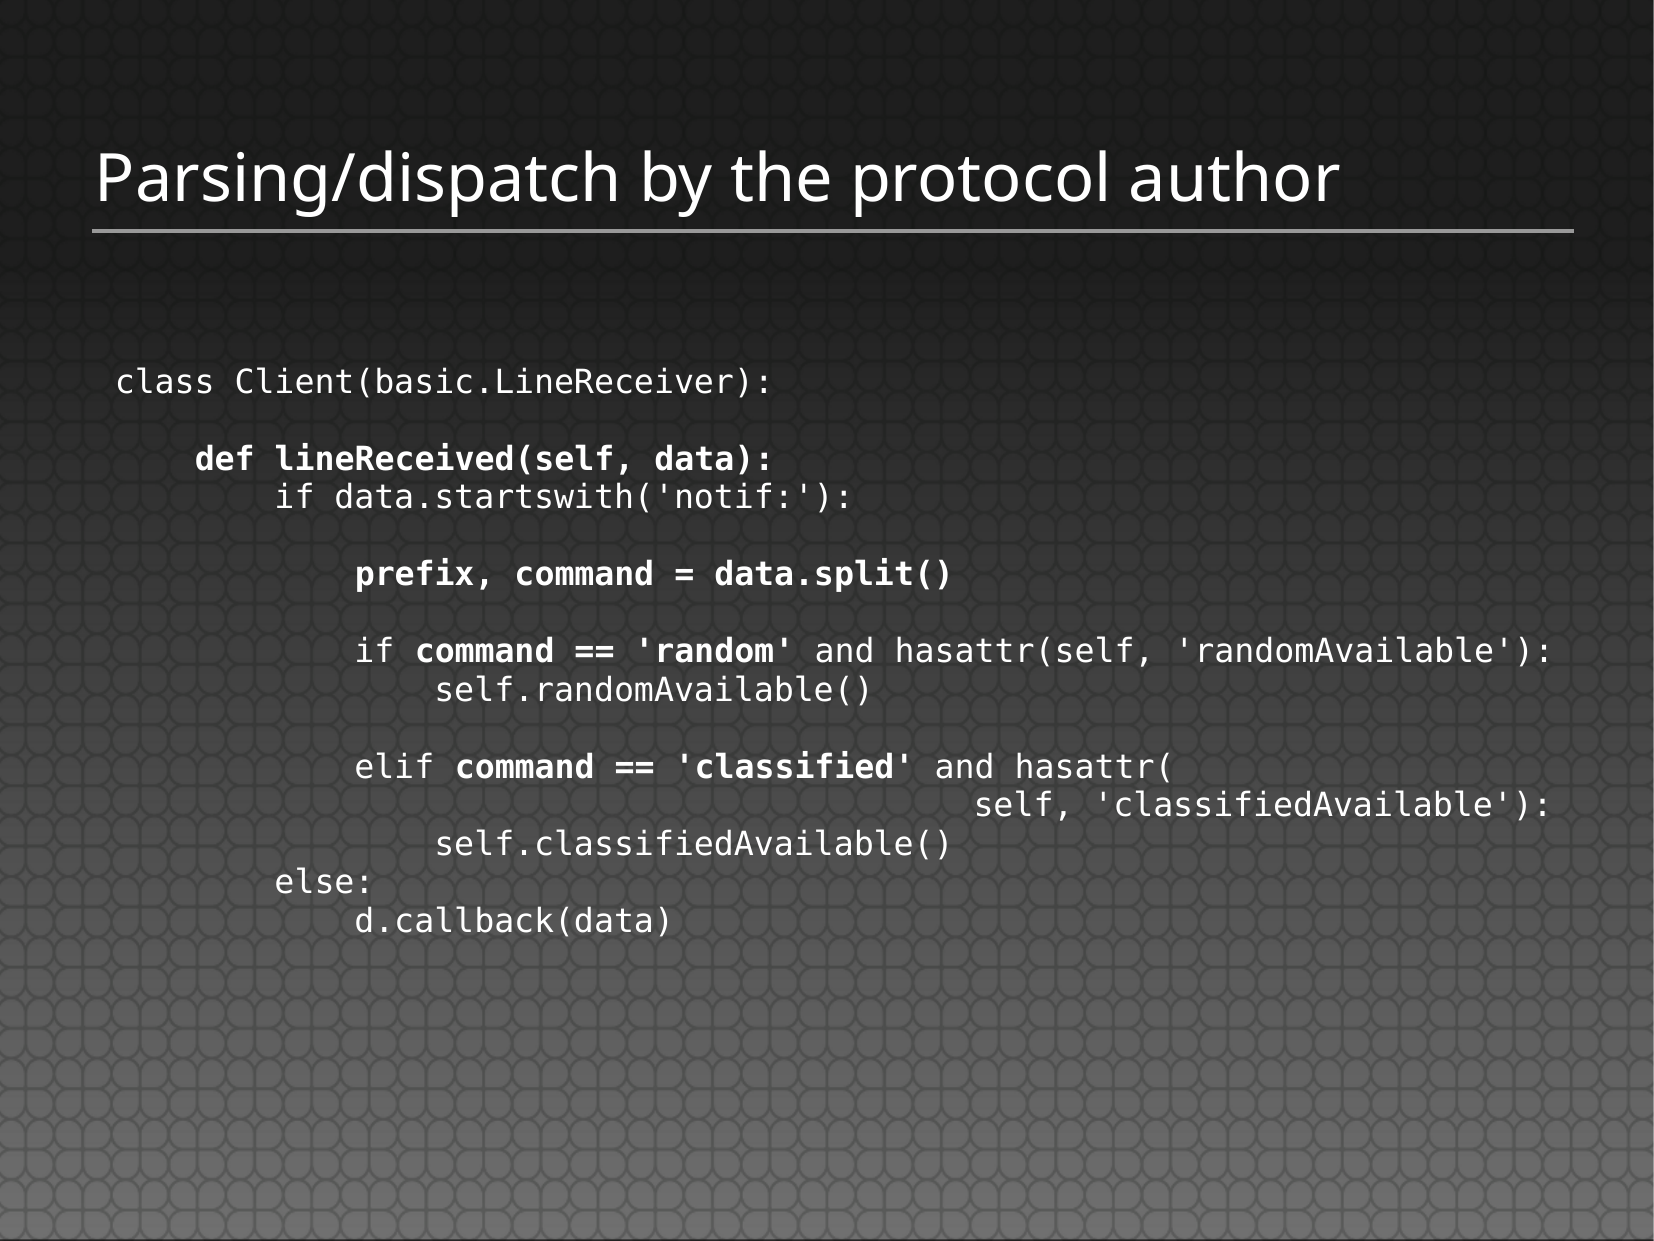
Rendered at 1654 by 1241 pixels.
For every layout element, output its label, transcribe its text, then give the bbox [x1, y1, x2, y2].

picture [0, 0, 1654, 1241]
title class Client(basic.LineReceiver): def lineReceived(self, data): if data.startswith('notif:'): prefix, command = data.split() if command == 'random' and hasattr(self, 'randomAvailable'): self.randomAvailable() elif command == 'classified' and hasattr( self, 'classifiedAvailable'): self.classifiedAvailable() else: d.callback(data) [114, 269, 1654, 1034]
title Parsing/dispatch by the protocol author [94, 100, 1426, 251]
